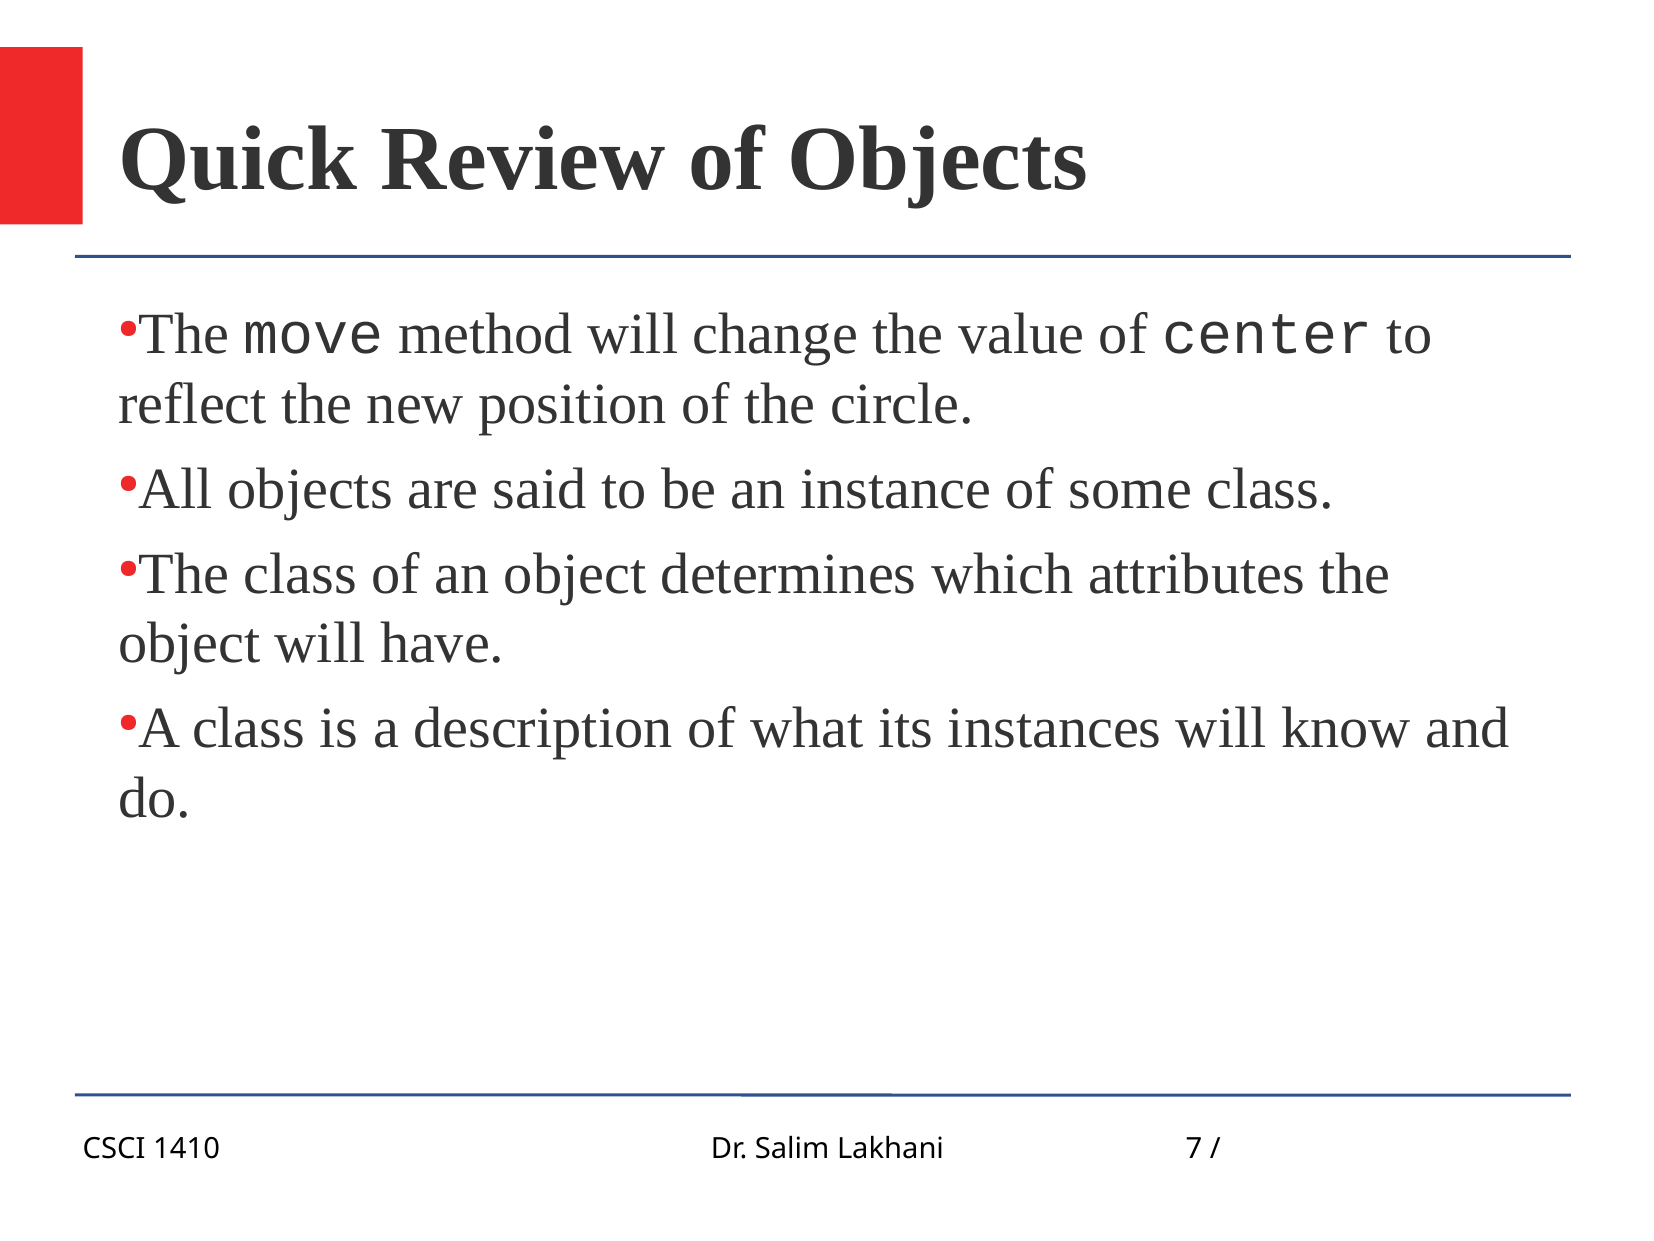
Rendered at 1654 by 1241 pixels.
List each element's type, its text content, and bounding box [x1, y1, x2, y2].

title Quick Review of Objects [118, 49, 1571, 257]
text_box / [1185, 1129, 1571, 1216]
list The move method will change the value of center to reflect the new position of the circle. All objects are said to be an instance of some class. The class of an object determines which attributes the object will have. A class is a description of what its instances will know and do. [118, 295, 1536, 1080]
text_box CSCI 1410 [82, 1129, 468, 1216]
text_box Dr. Salim Lakhani [565, 1129, 1090, 1216]
